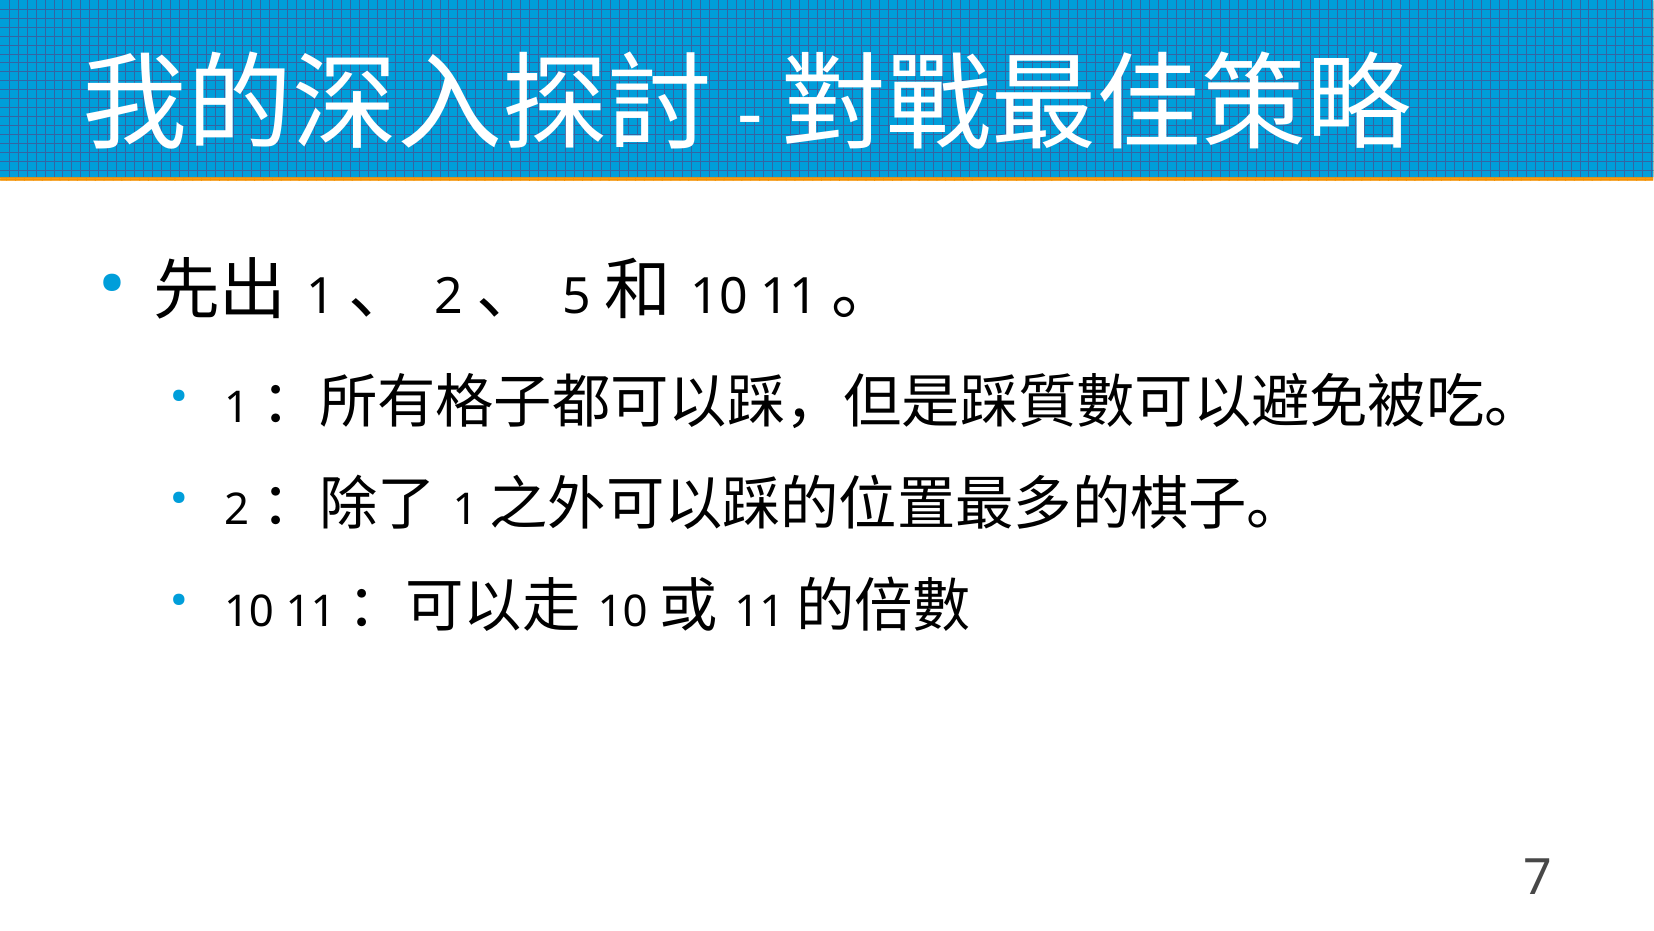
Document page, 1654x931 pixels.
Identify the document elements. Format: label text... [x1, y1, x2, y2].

title 我的深入探討-對戰最佳策略 [82, 14, 1571, 171]
list 先出1、2、5和10 11。 1：所有格子都可以踩，但是踩質數可以避免被吃。 2：除了1之外可以踩的位置最多的棋子。 10 11：可以走10或11的倍數 [82, 236, 1563, 811]
